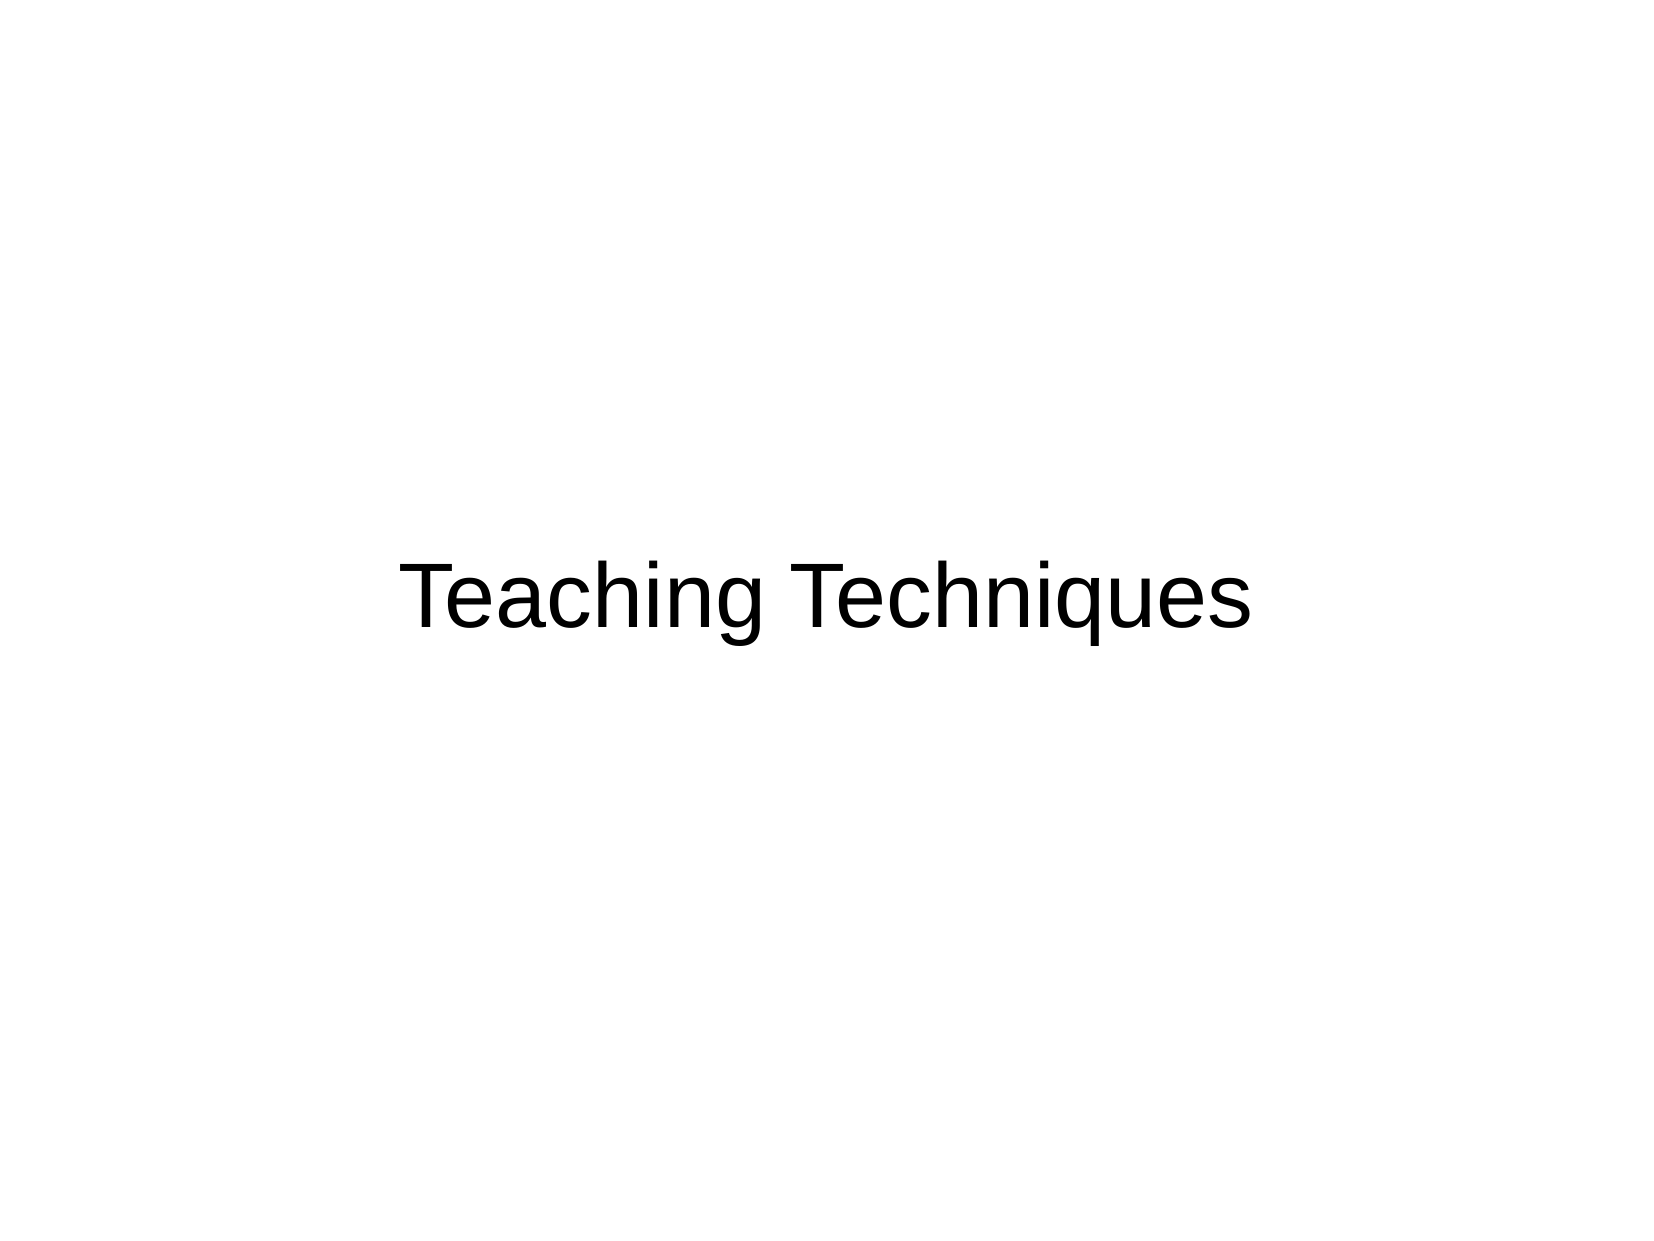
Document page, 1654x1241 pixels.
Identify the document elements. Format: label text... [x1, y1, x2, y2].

title Teaching Techniques [82, 492, 1571, 700]
